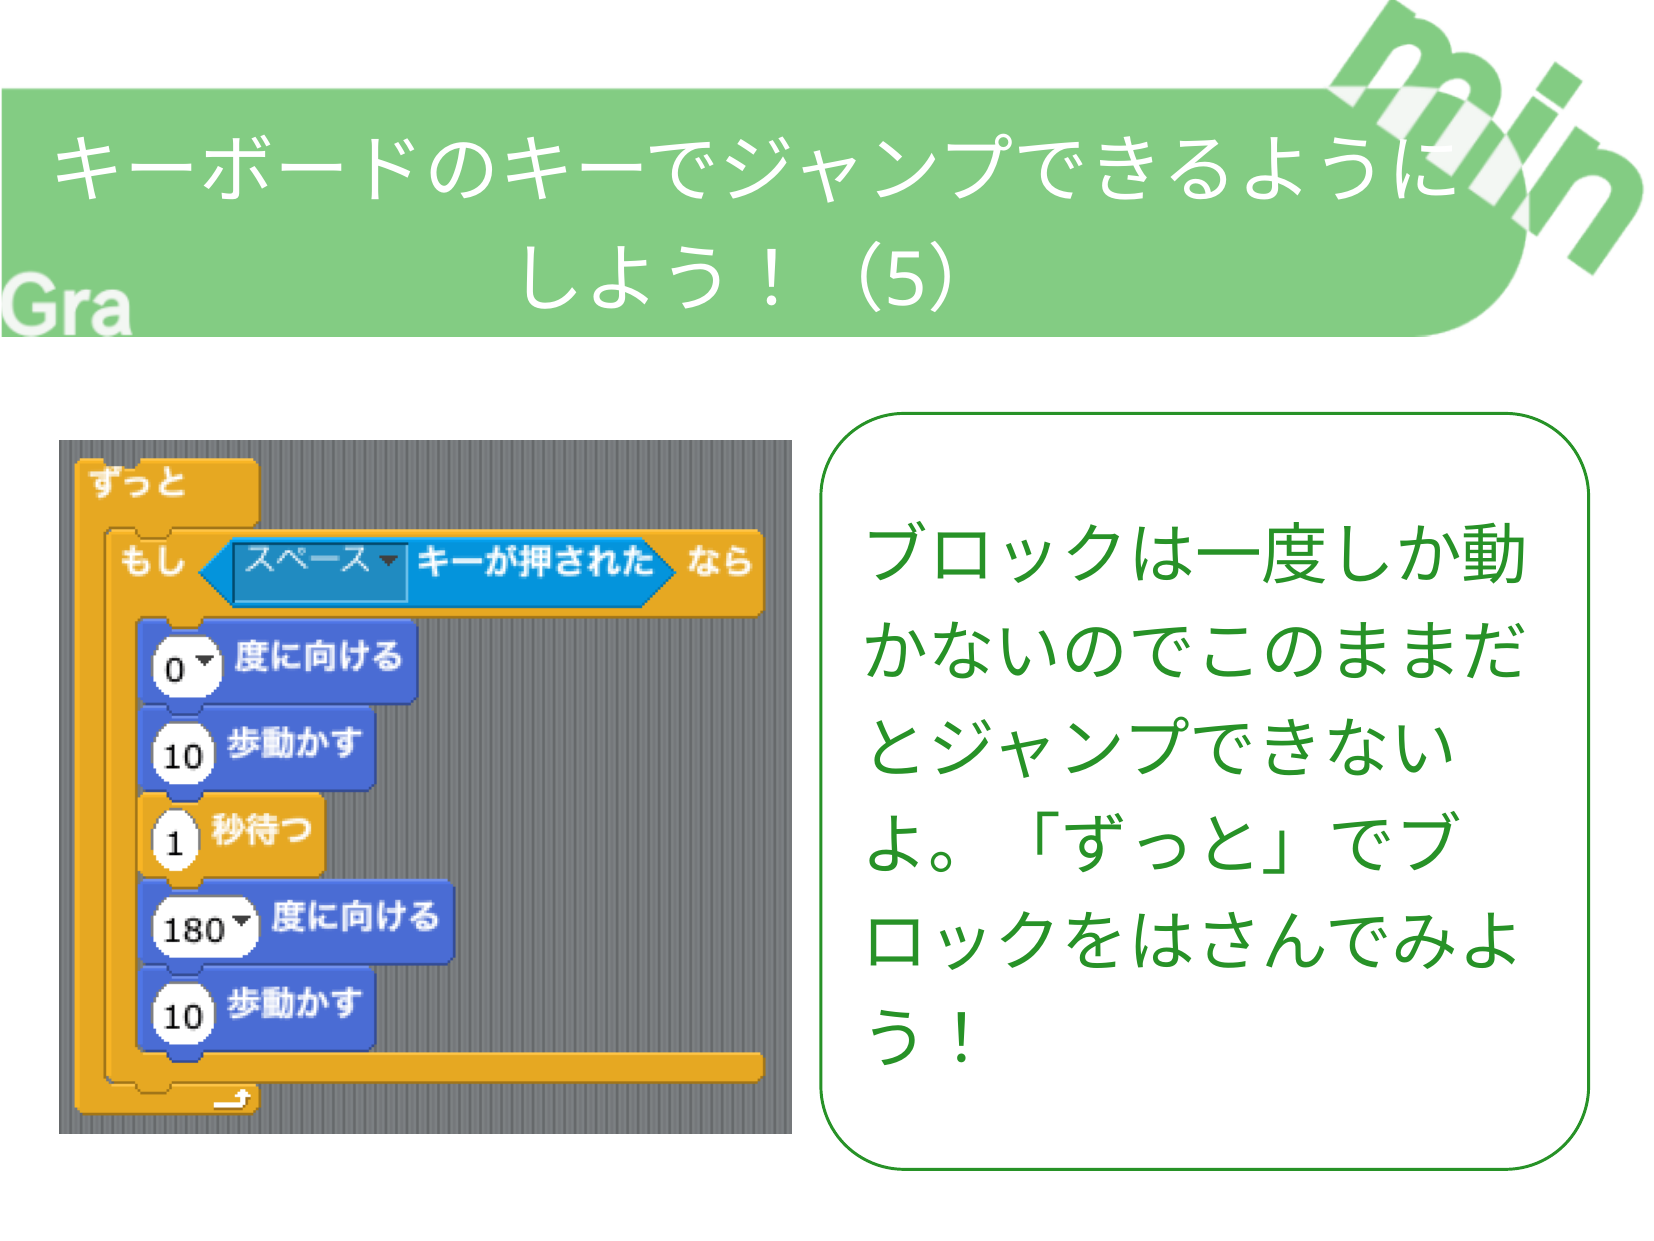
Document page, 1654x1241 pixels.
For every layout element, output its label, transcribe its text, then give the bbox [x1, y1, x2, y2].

picture [1, 0, 1654, 337]
picture [59, 440, 792, 1134]
title キーボードのキーでジャンプできるように しよう！（5） [11, 113, 1501, 324]
text_box ブロックは一度しか動かないのでこのままだとジャンプできないよ。「ずっと」でブロックをはさんでみよう！ [820, 413, 1589, 1170]
